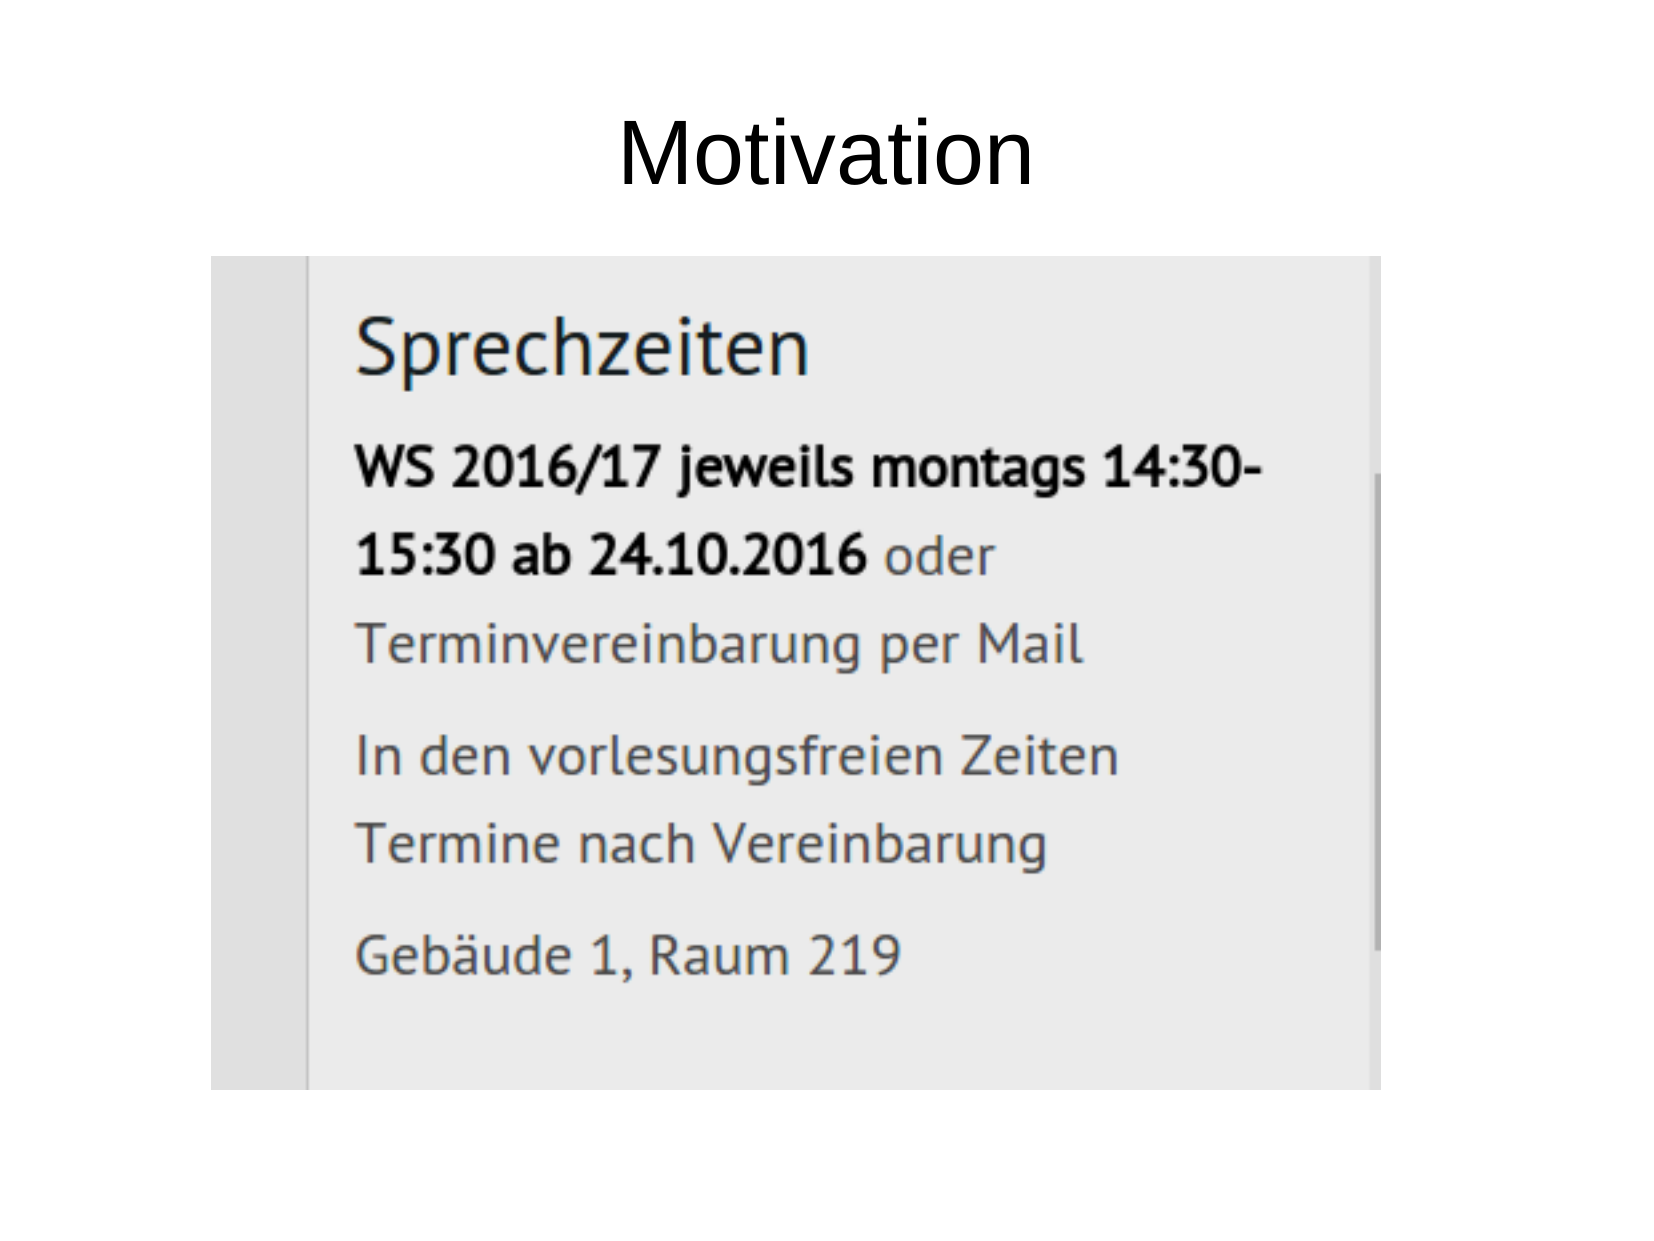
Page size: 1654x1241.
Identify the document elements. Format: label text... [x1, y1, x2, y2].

picture [211, 256, 1381, 1090]
title Motivation [82, 49, 1571, 257]
